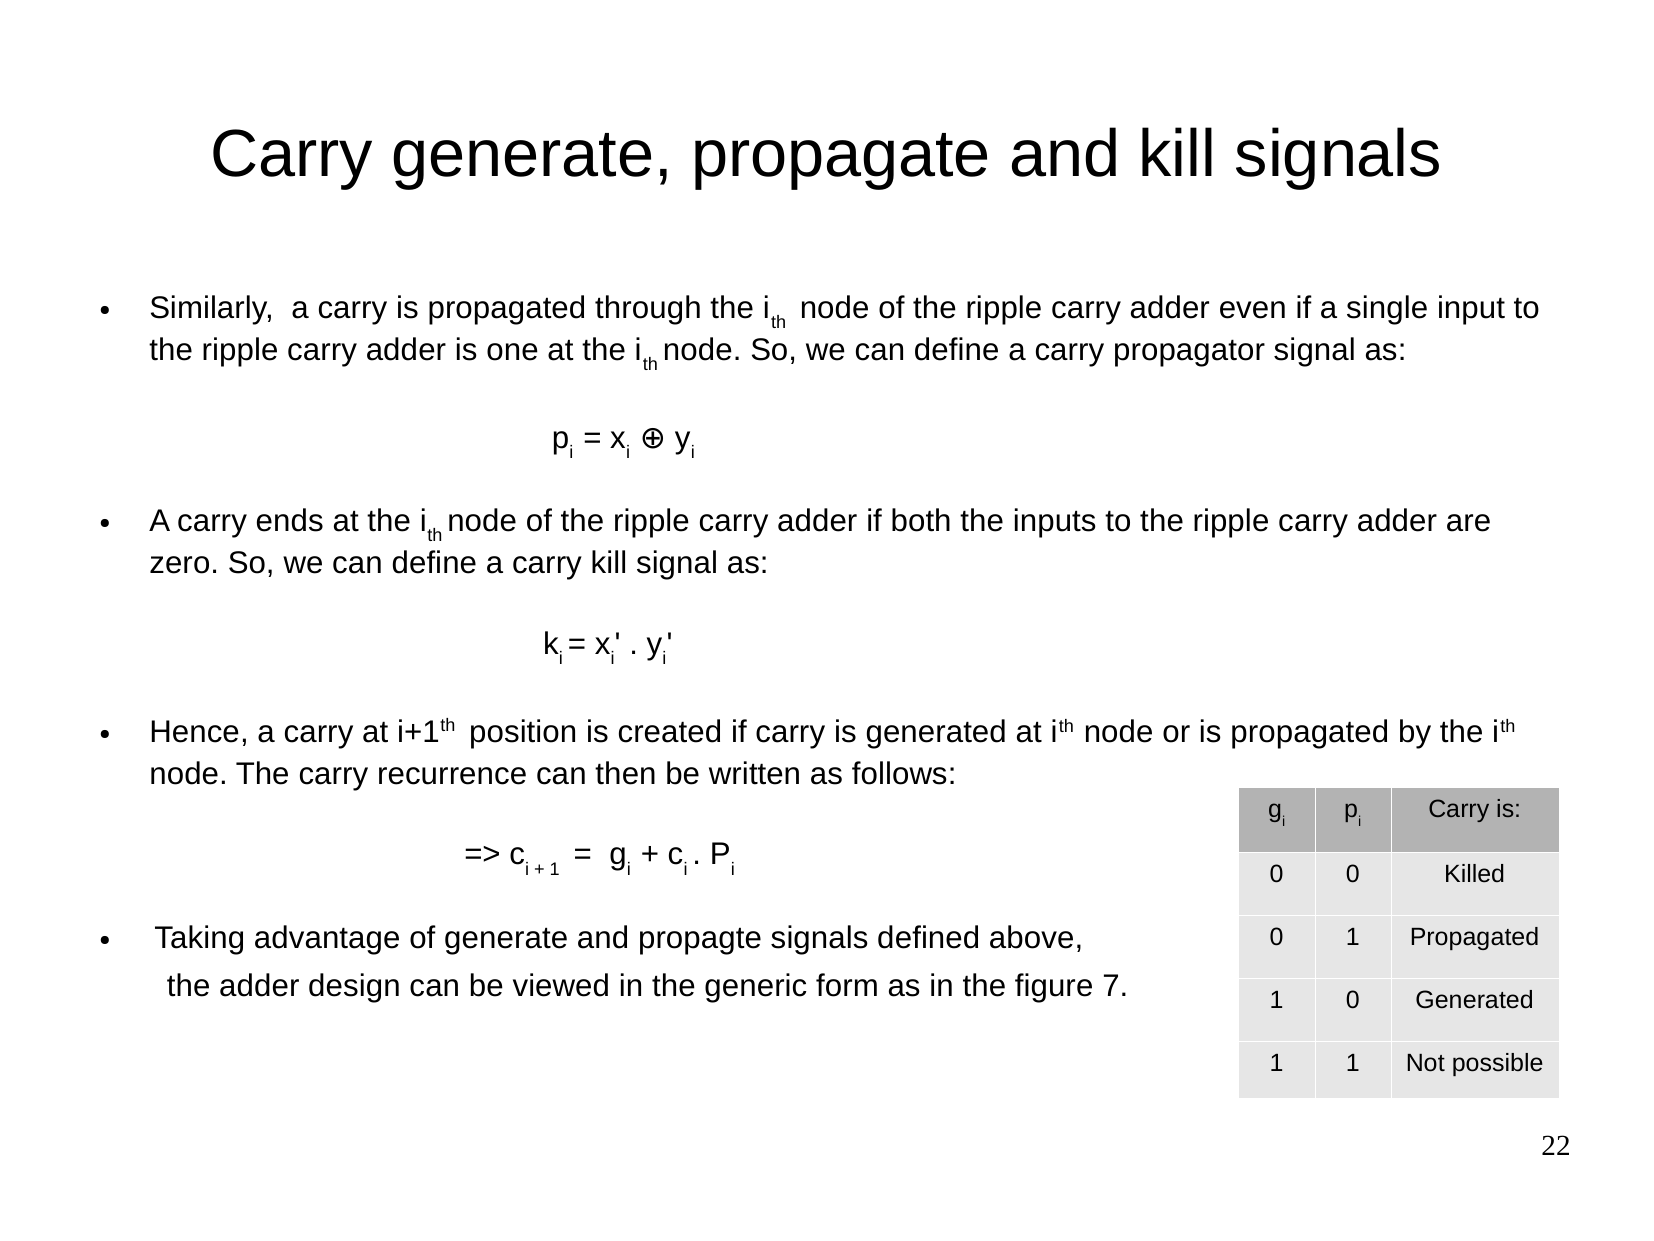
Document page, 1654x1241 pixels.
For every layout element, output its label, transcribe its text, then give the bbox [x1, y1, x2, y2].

table_cell Propagated [1392, 916, 1559, 978]
table_cell Killed [1392, 853, 1559, 915]
table_cell Generated [1392, 979, 1559, 1041]
table_cell 1 [1239, 979, 1315, 1041]
table_header pi [1316, 788, 1391, 852]
table_cell 0 [1239, 916, 1315, 978]
list Similarly, a carry is propagated through the ith node of the ripple carry adder even if a single input to the ripple carry adder is one at the ith node. So, we can define a carry propagator signal as: pi = xi ⊕ yi A carry ends at the ith node of the ripple carry adder if both the inputs to the ripple carry adder are zero. So, we can define a carry kill signal as: ki = xi' . yi' Hence, a carry at i+1th position is created if carry is generated at ith node or is propagated by the ith node. The carry recurrence can then be written as follows: => ci + 1 = gi + ci . Pi Taking advantage of generate and propagte signals defined above, the adder design can be viewed in the generic form as in the figure 7. [82, 290, 1571, 1010]
table_cell 0 [1239, 853, 1315, 915]
table_cell Not possible [1392, 1042, 1559, 1098]
table_header gi [1239, 788, 1315, 852]
table_cell 0 [1316, 853, 1391, 915]
table_cell 1 [1316, 1042, 1391, 1098]
table_cell 0 [1316, 979, 1391, 1041]
table_cell 1 [1316, 916, 1391, 978]
table_cell 1 [1239, 1042, 1315, 1098]
title Carry generate, propagate and kill signals [82, 49, 1571, 257]
table_header Carry is: [1392, 788, 1559, 852]
